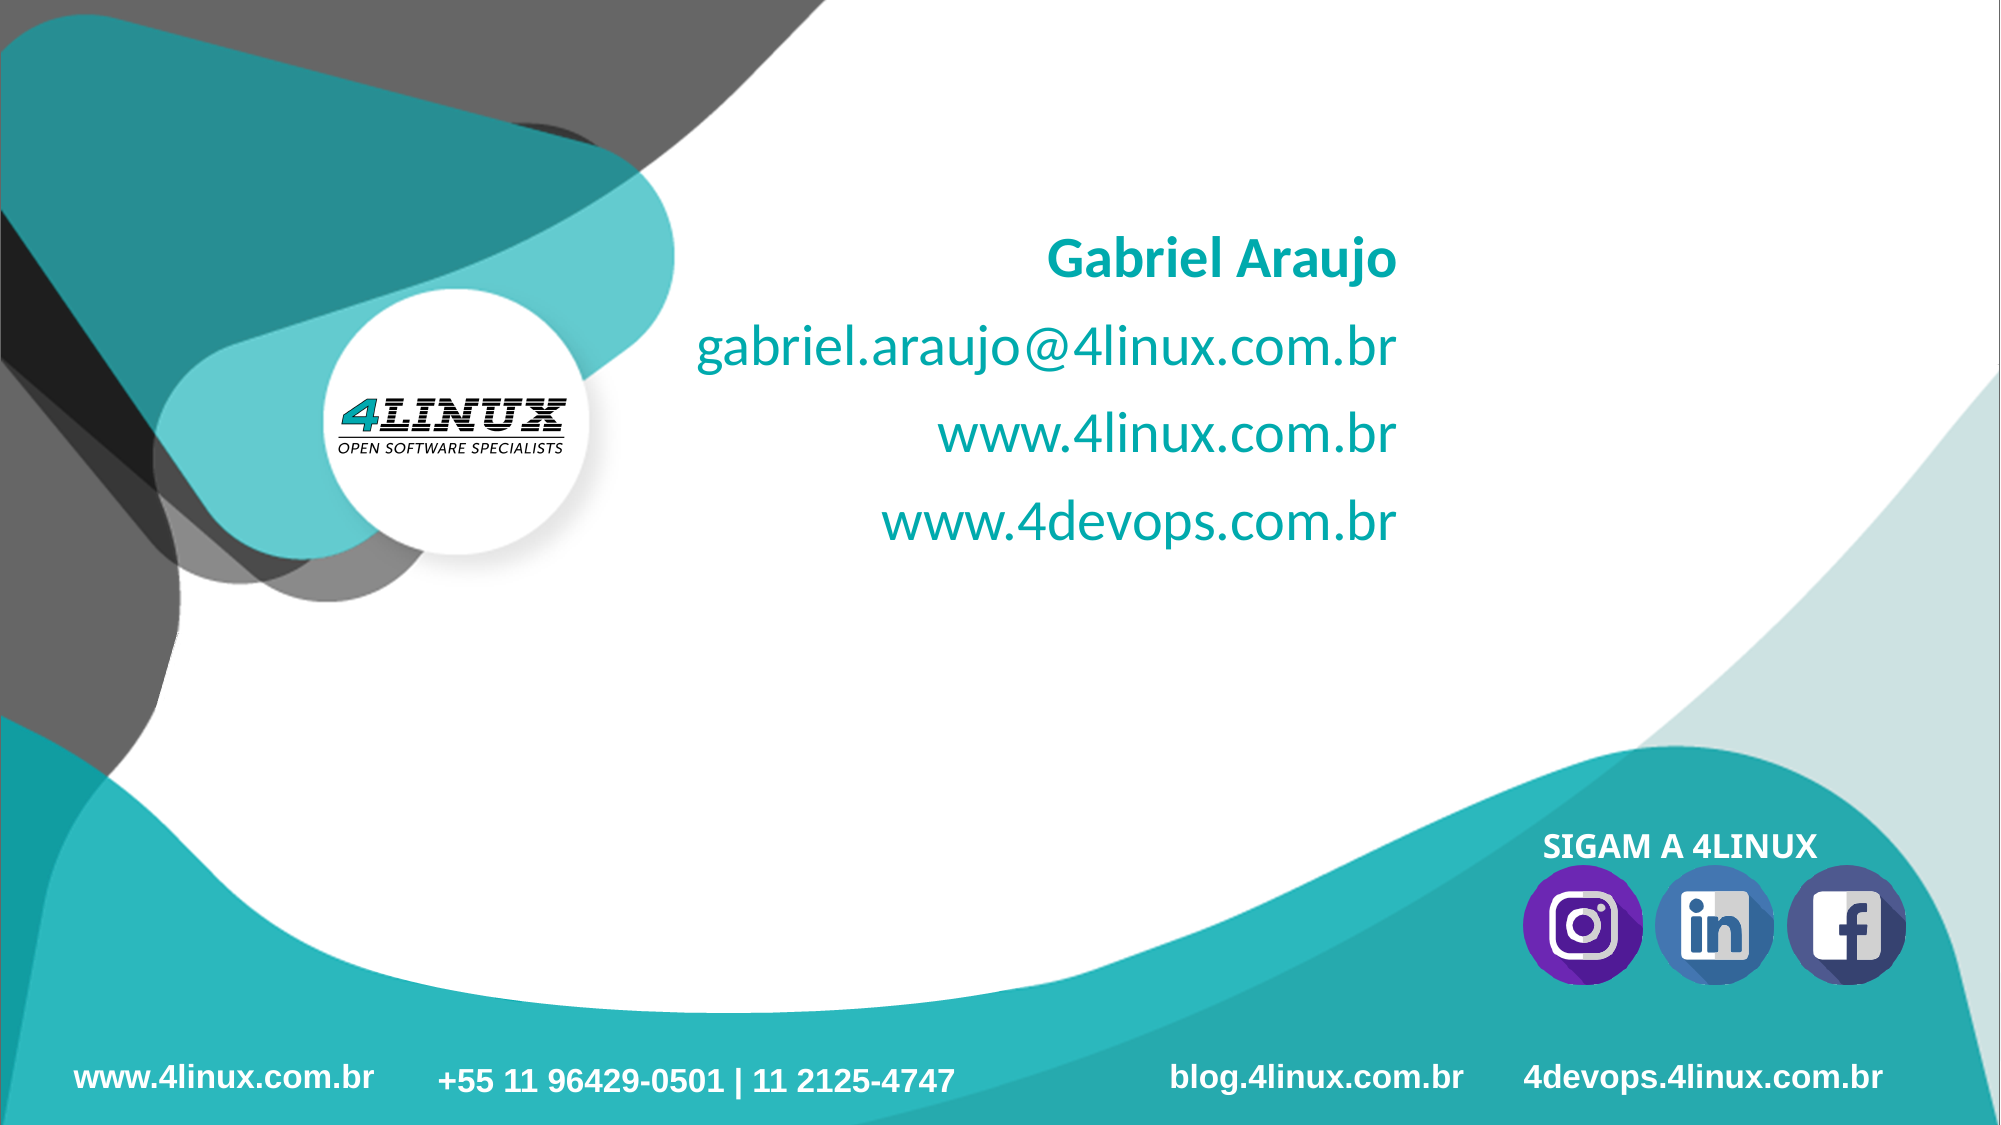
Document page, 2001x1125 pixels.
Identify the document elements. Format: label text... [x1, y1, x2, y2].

text_box 4devops.4linux.com.br [1508, 1040, 1899, 1115]
text_box SIGAM A 4LINUX [1527, 818, 1942, 858]
text_box Gabriel Araujo gabriel.araujo@4linux.com.br www.4linux.com.br www.4devops.com.br [681, 226, 1603, 876]
text_box blog.4linux.com.br [1139, 1056, 1495, 1098]
text_box +55 11 96429-0501 | 11 2125-4747 [346, 1051, 1048, 1107]
text_box www.4linux.com.br [47, 1056, 346, 1098]
picture [1, 0, 1999, 1125]
